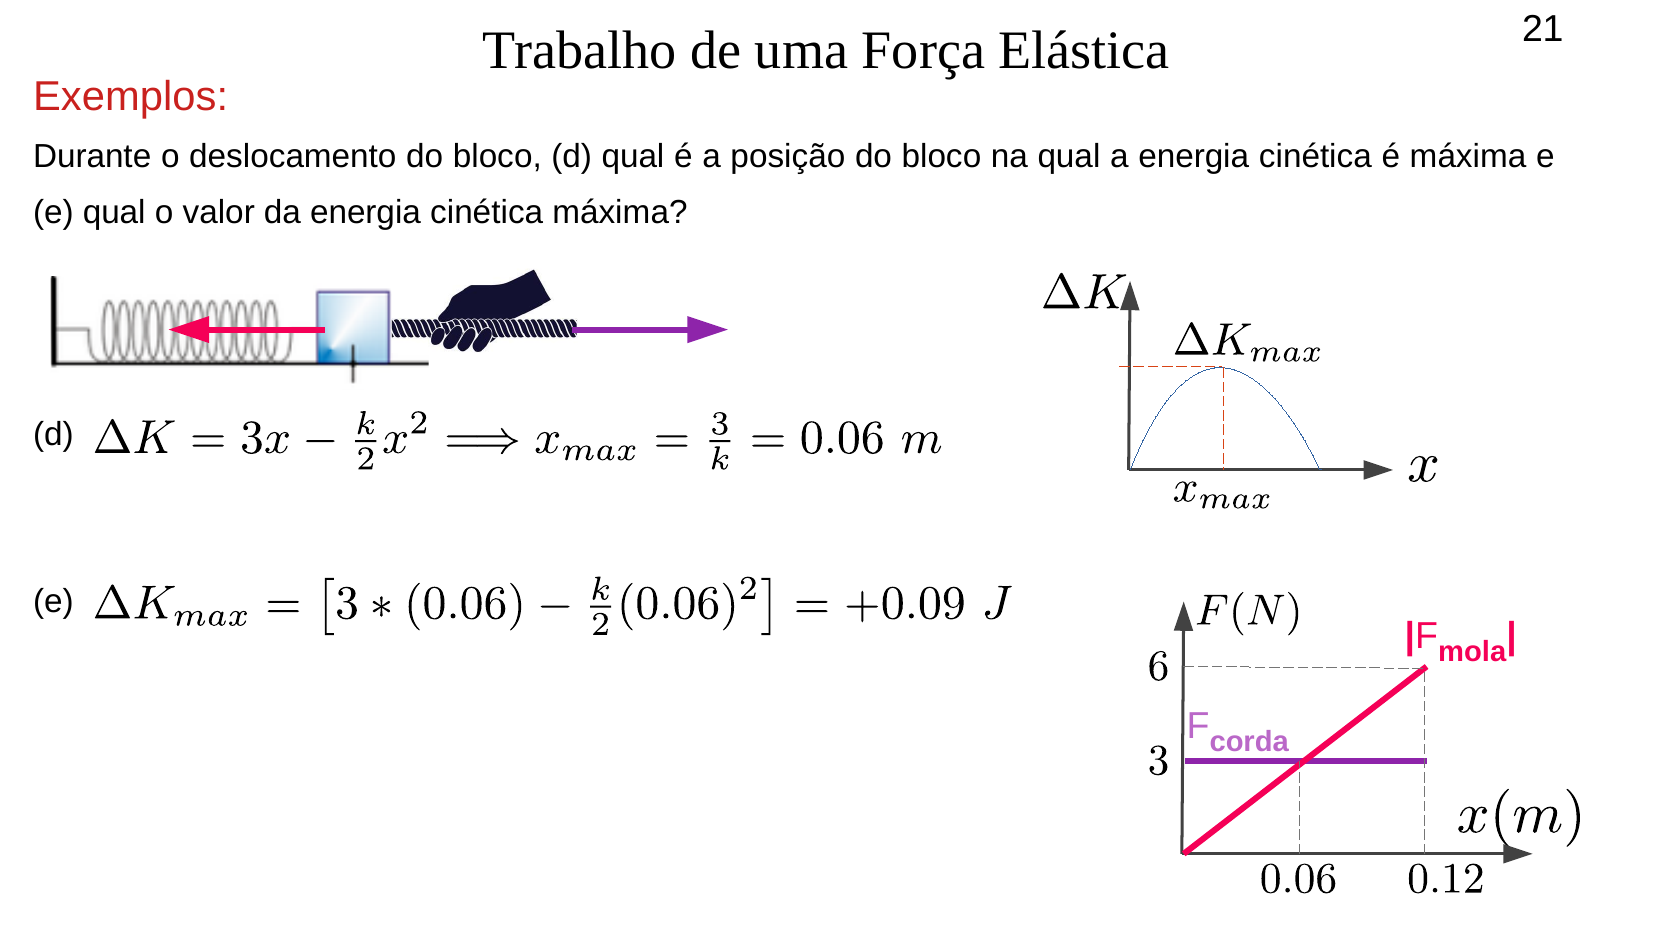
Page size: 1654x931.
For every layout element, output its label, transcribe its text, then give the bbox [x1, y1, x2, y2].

picture [1194, 591, 1299, 636]
picture [1407, 863, 1483, 894]
picture [1259, 863, 1336, 894]
picture [1170, 479, 1272, 511]
picture [1147, 650, 1168, 681]
text_box <number> [1507, 0, 1654, 71]
picture [1407, 455, 1438, 483]
text_box Fcorda [1171, 697, 1305, 765]
picture [1454, 786, 1583, 849]
text_box Trabalho de uma Força Elástica [468, 0, 1186, 88]
picture [1040, 272, 1127, 309]
text_box Exemplos: Durante o deslocamento do bloco, (d) qual é a posição do bloco na qual a energia cinética é máxima e (e) qual o valor da energia cinética máxima? (d) (e) [18, 65, 1612, 759]
picture [1170, 320, 1322, 364]
text_box |Fmola| [1389, 607, 1545, 717]
picture [50, 266, 580, 390]
picture [90, 574, 1014, 637]
picture [1147, 745, 1168, 776]
picture [90, 409, 943, 472]
